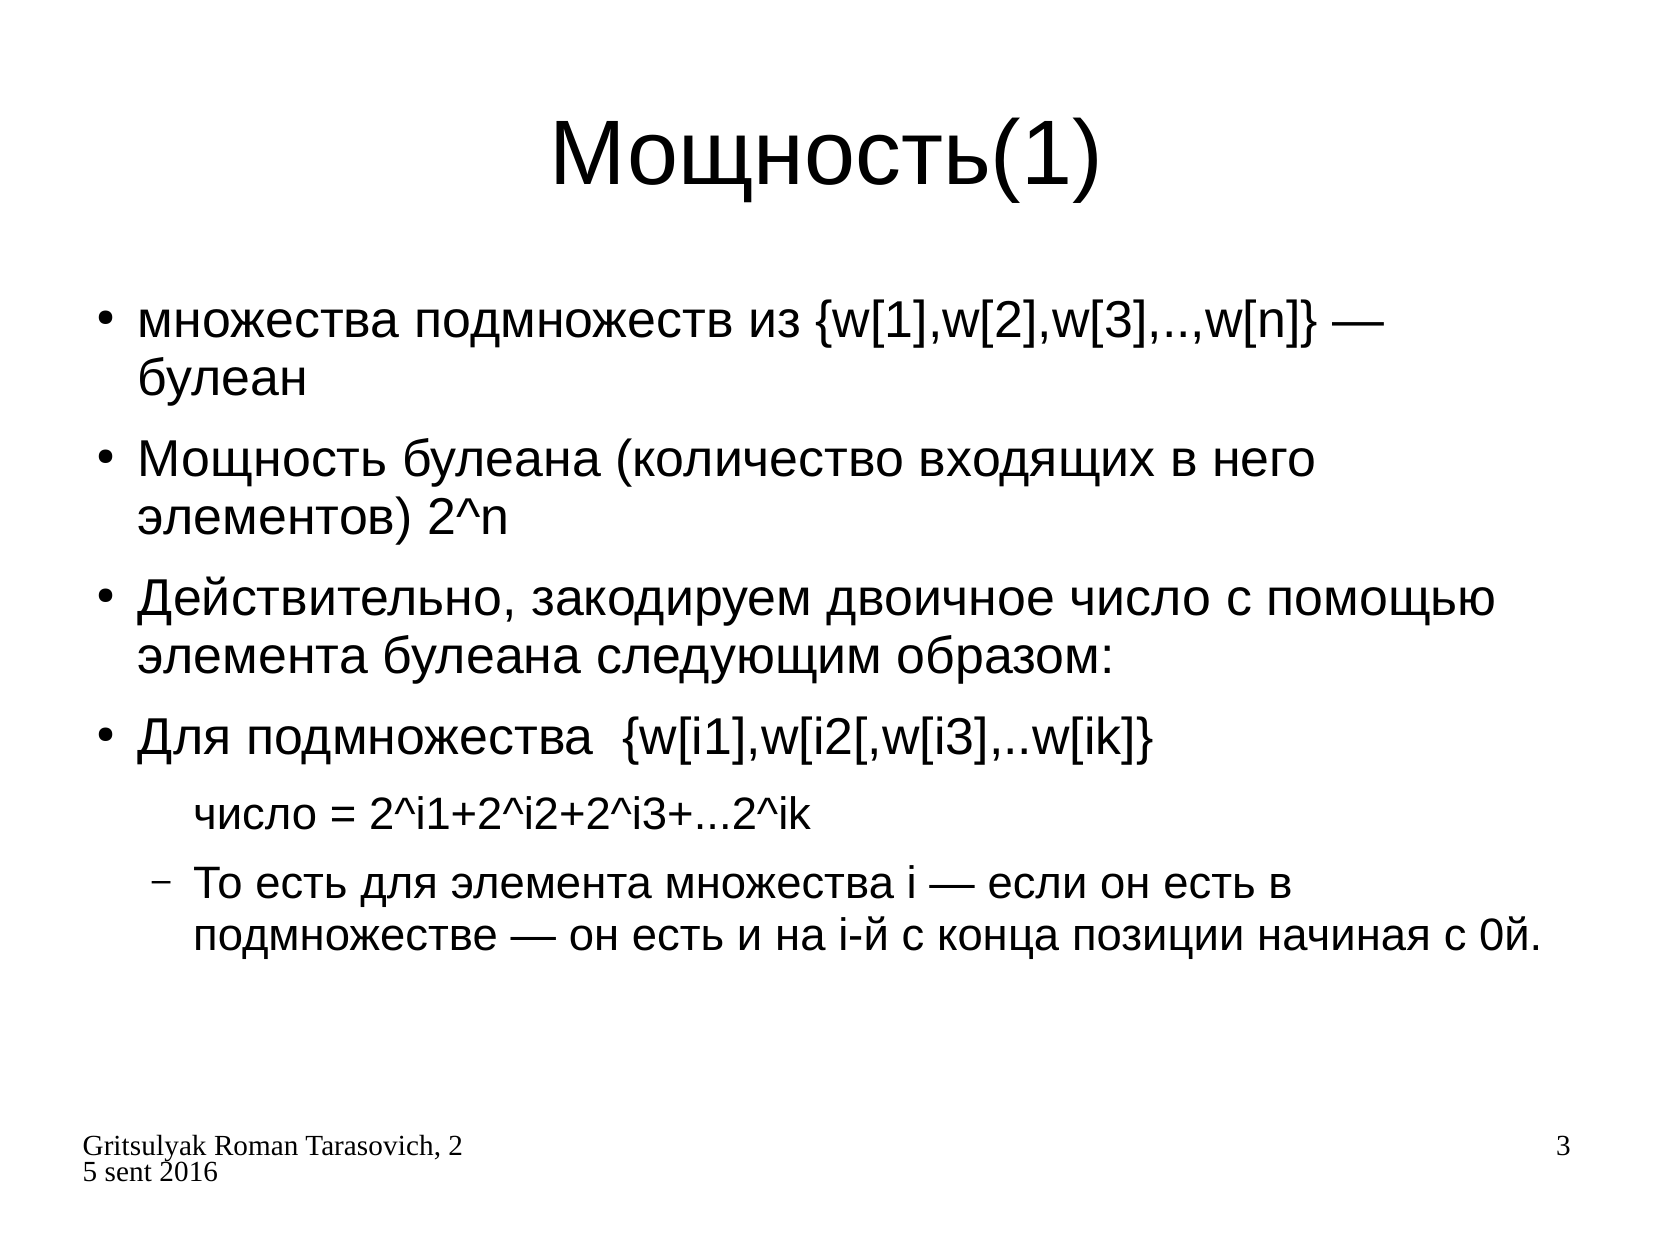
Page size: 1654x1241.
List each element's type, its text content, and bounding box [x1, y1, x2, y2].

list множества подмножеств из {w[1],w[2],w[3],..,w[n]} — булеан Мощность булеана (количество входящих в него элементов) 2^n Действительно, закодируем двоичное число с помощью элемента булеана следующим образом: Для подмножества {w[i1],w[i2[,w[i3],..w[ik]} число = 2^i1+2^i2+2^i3+...2^ik То есть для элемента множества i — если он есть в подмножестве — он есть и на i-й с конца позиции начиная с 0й. [82, 290, 1571, 1010]
title Мощность(1) [82, 49, 1571, 257]
